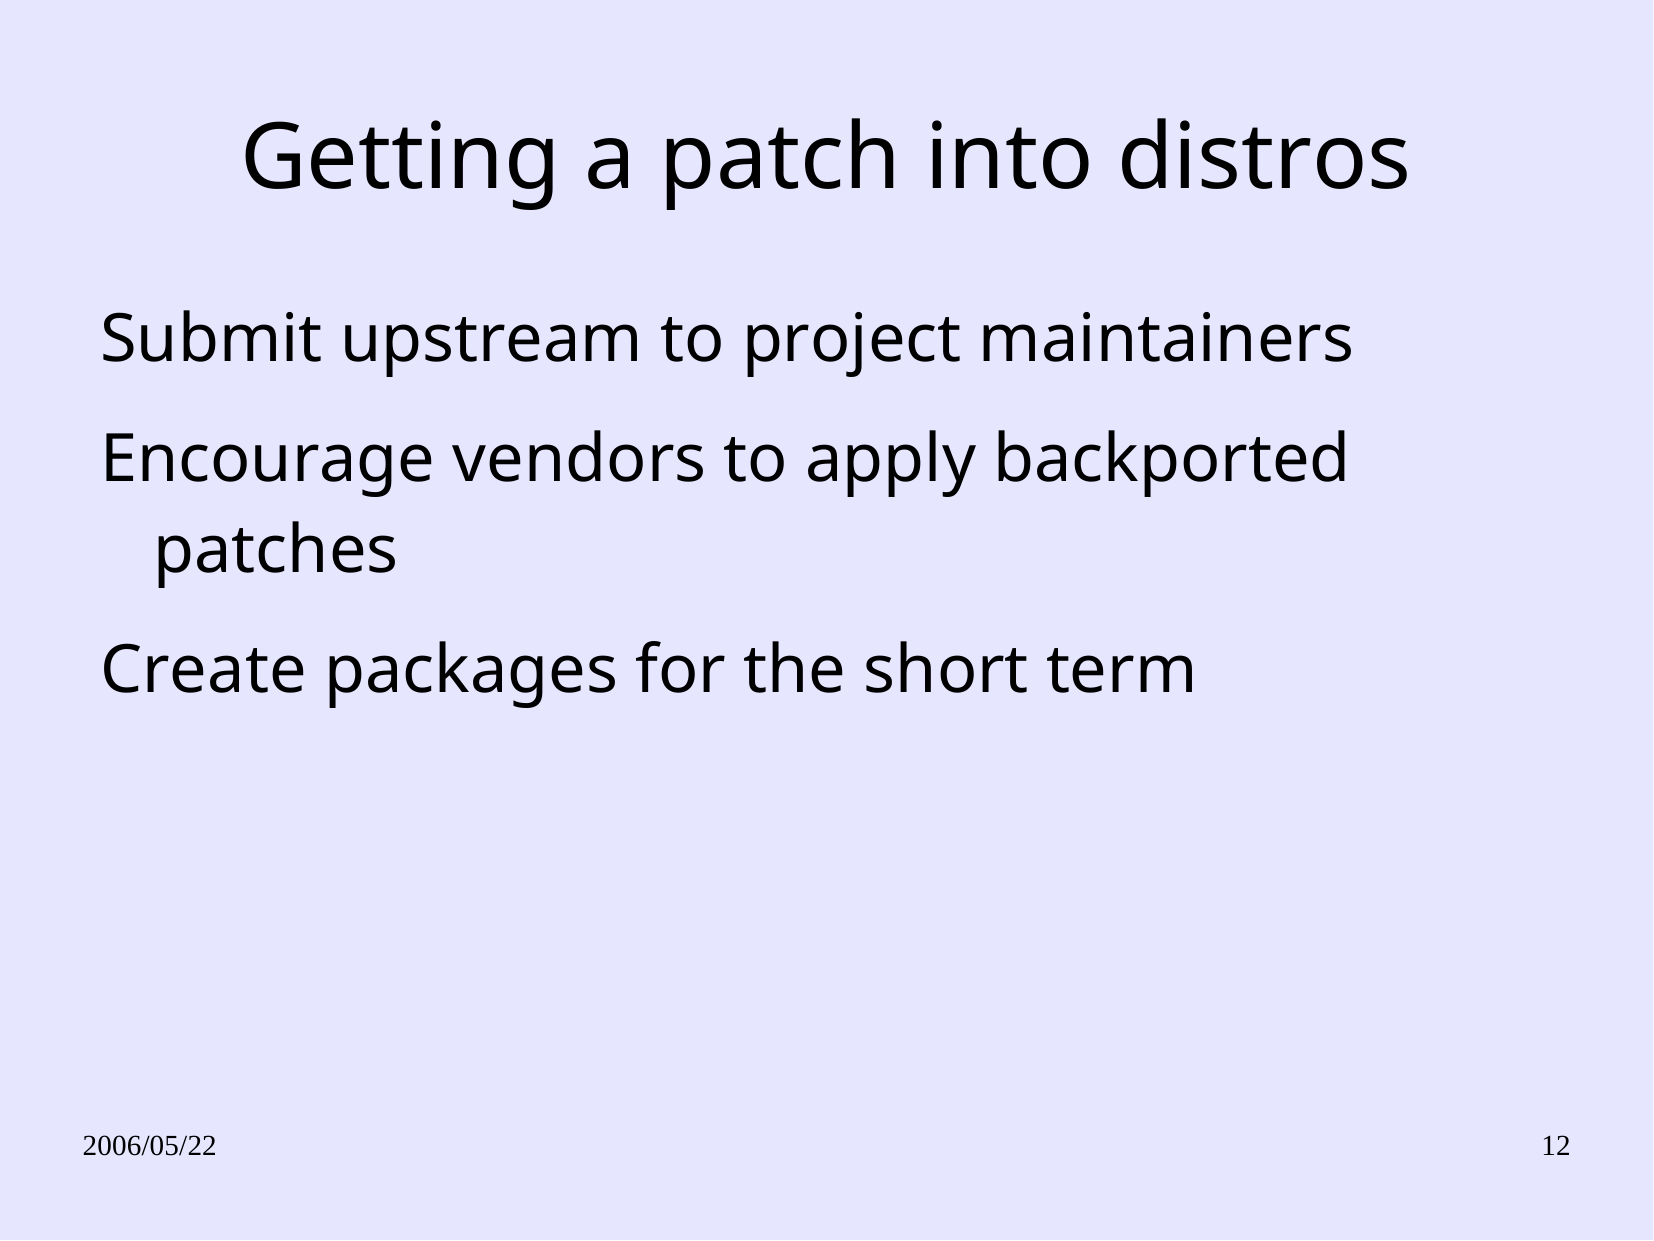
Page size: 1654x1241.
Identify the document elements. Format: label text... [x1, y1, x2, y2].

list Submit upstream to project maintainers Encourage vendors to apply backported patches Create packages for the short term [82, 290, 1571, 1094]
title Getting a patch into distros [82, 56, 1571, 250]
